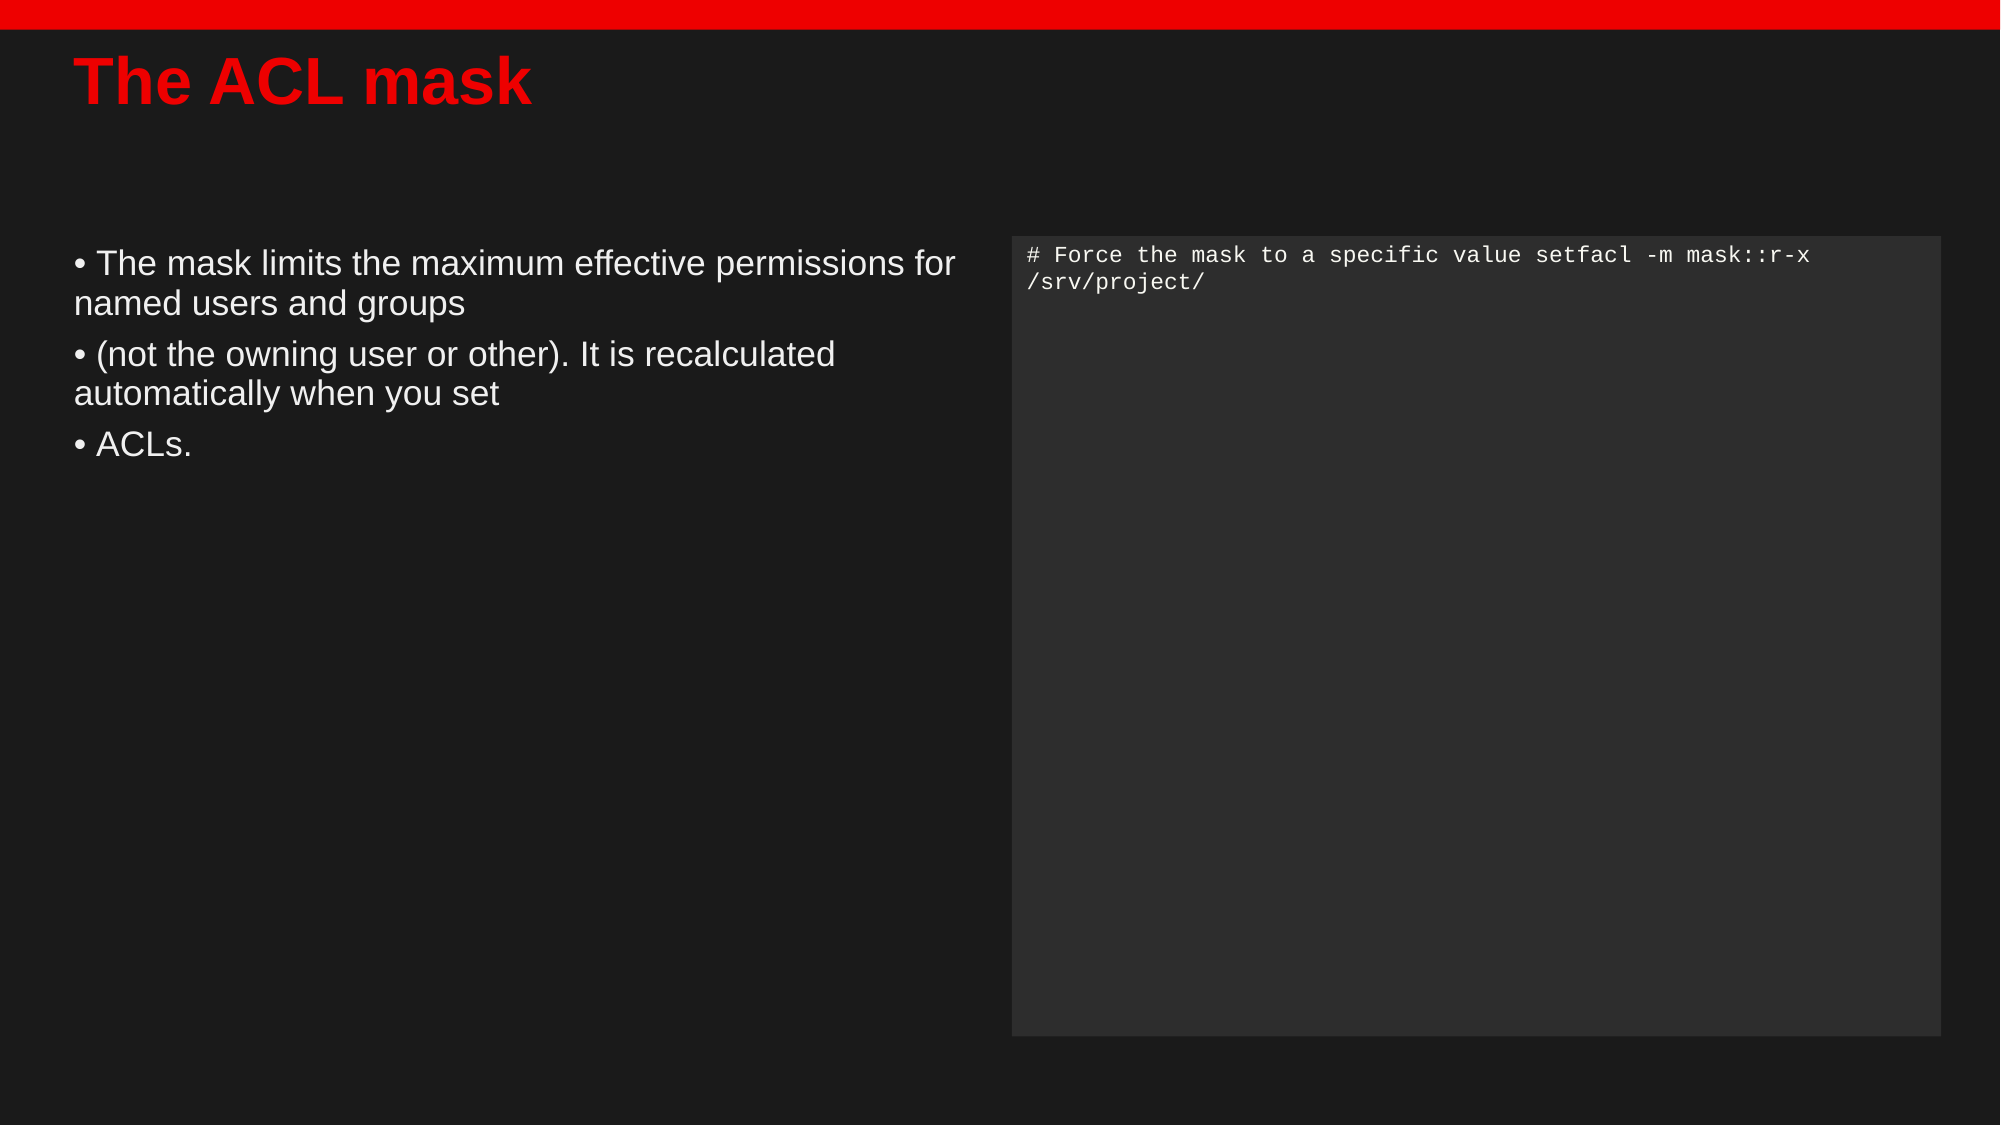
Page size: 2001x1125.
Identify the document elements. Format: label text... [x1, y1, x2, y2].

text_box • The mask limits the maximum effective permissions for named users and groups • (not the owning user or other). It is recalculated automatically when you set • ACLs. [59, 236, 989, 1037]
text_box [0, 0, 2001, 30]
text_box The ACL mask [59, 36, 1942, 208]
text_box # Force the mask to a specific value setfacl -m mask::r-x /srv/project/ [1011, 236, 1942, 1037]
